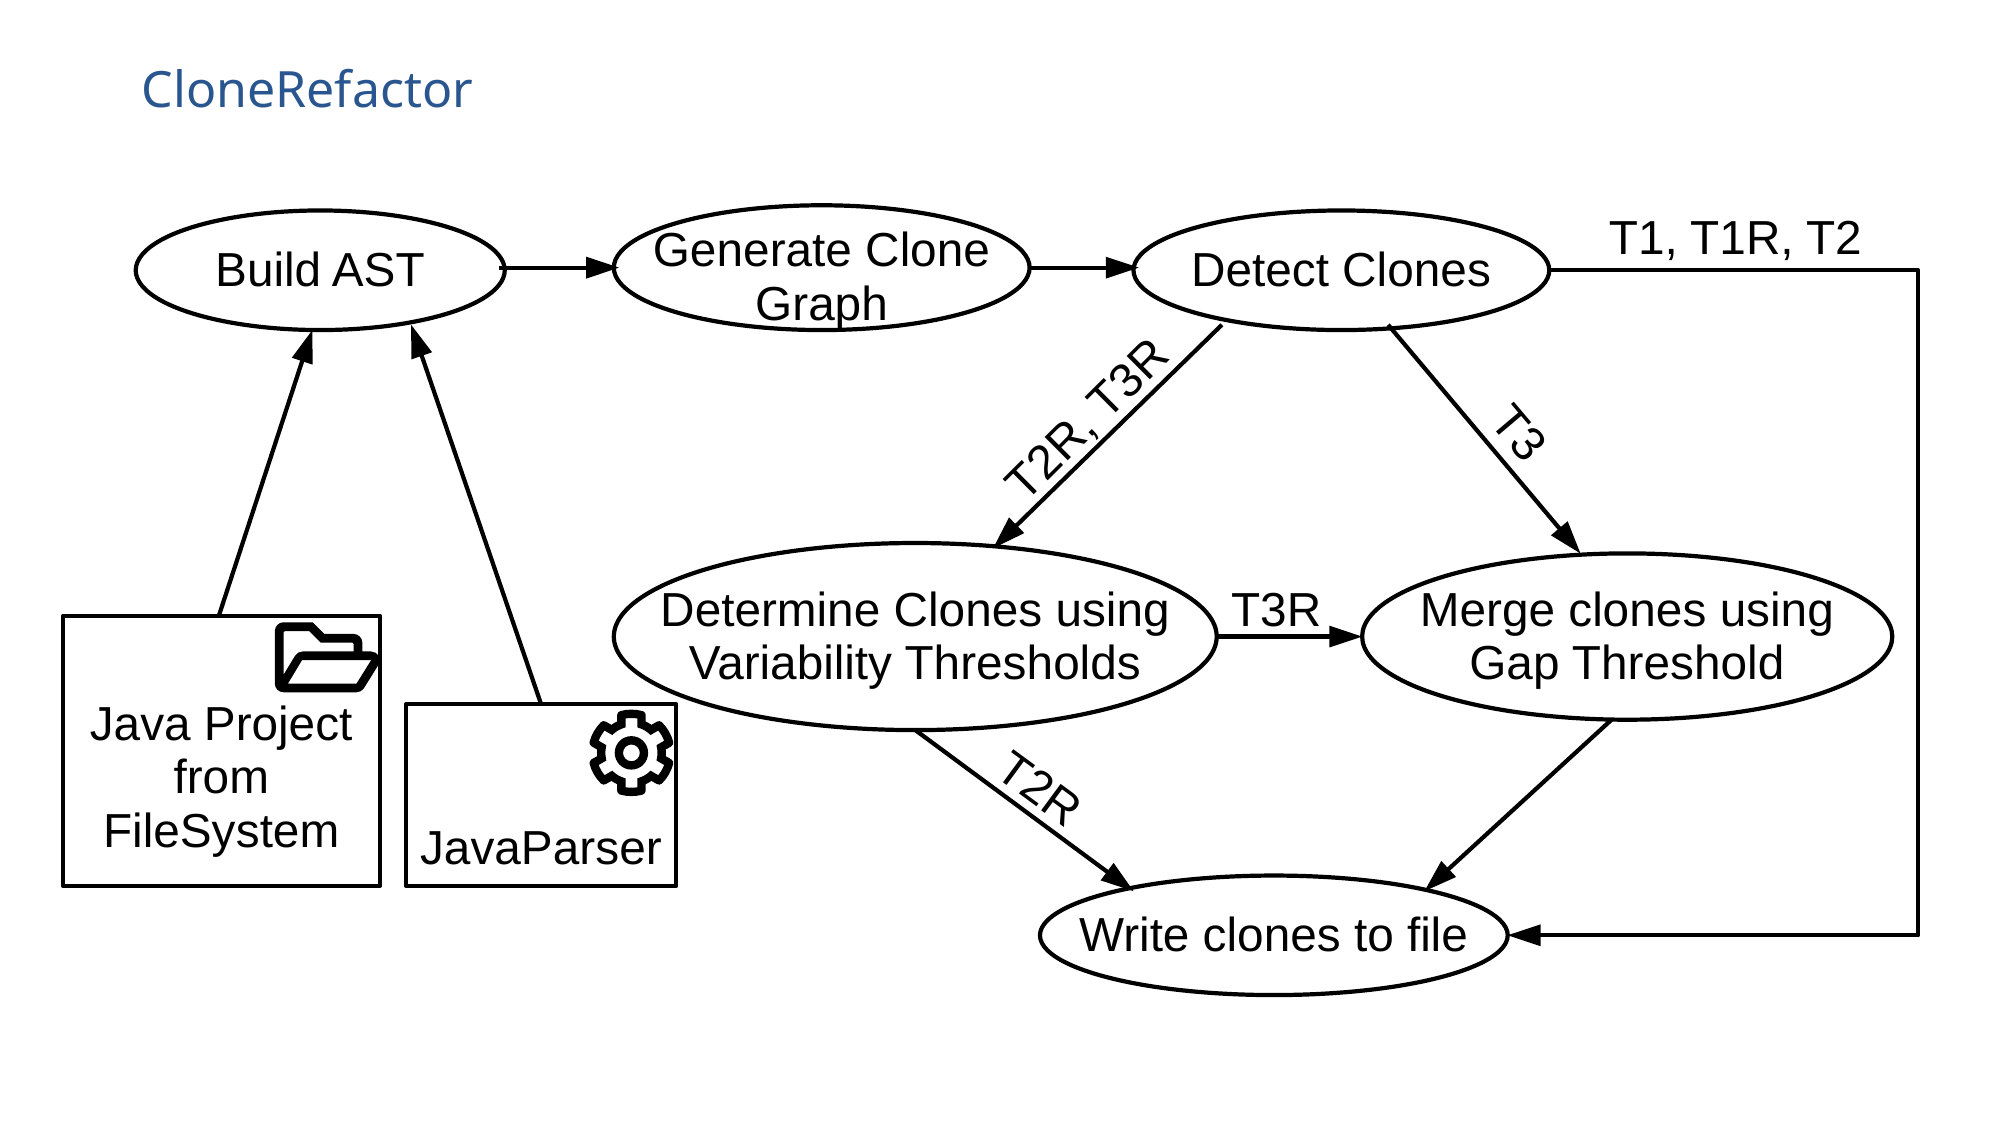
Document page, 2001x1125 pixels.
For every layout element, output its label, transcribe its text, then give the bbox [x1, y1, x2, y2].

chart [3, 0, 2000, 1125]
text_box CloneRefactor [142, 59, 1842, 124]
